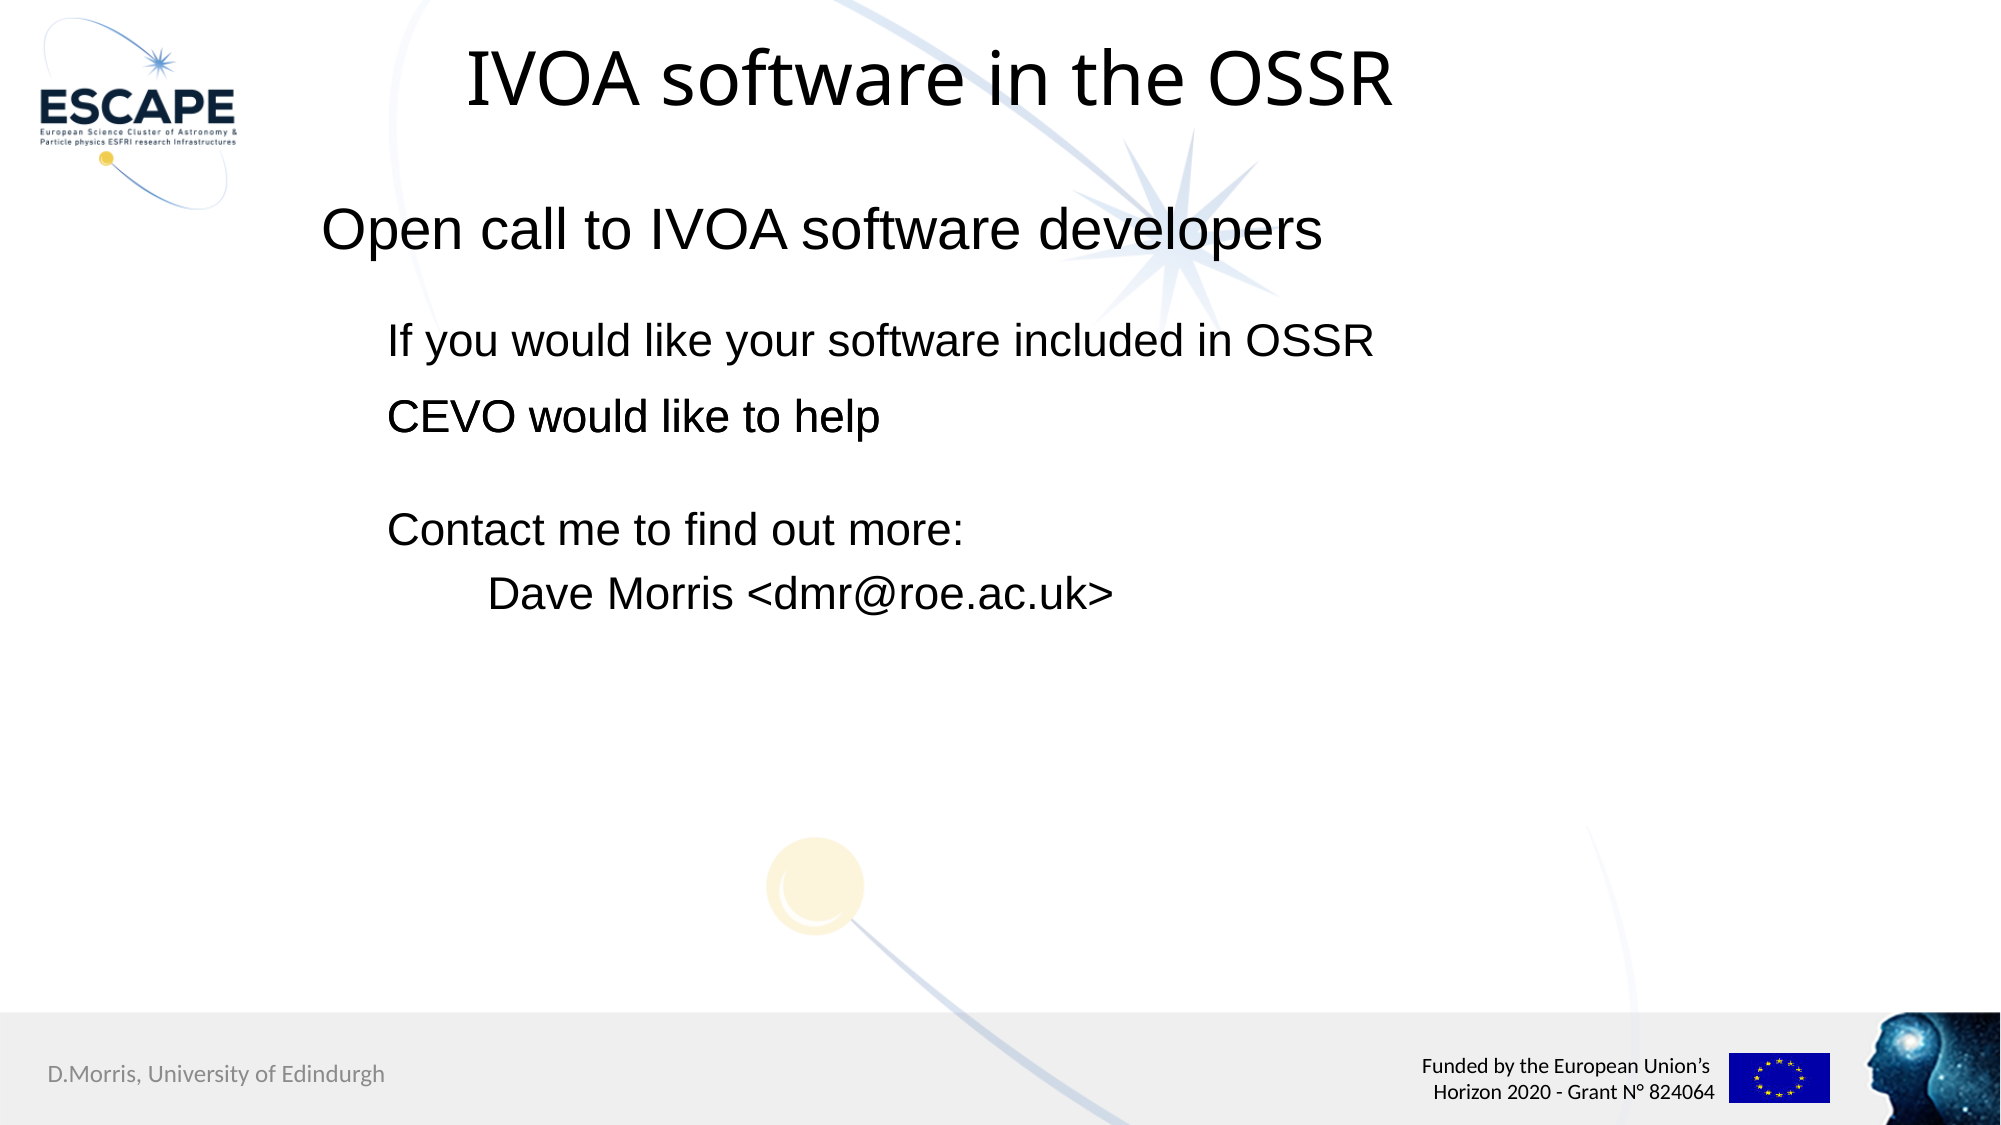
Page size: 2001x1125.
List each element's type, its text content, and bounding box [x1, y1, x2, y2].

text_box Dave Morris <dmr@roe.ac.uk> [472, 561, 1130, 628]
footer D.Morris, University of Edindurgh [32, 1042, 414, 1103]
text_box If you would like your software included in OSSR [372, 307, 1391, 387]
text_box Open call to IVOA software developers [307, 189, 1498, 269]
text_box Contact me to find out more: [372, 496, 981, 563]
picture [0, 0, 2001, 1125]
title IVOA software in the OSSR [450, 11, 1489, 150]
text_box CEVO would like to help [372, 383, 898, 451]
